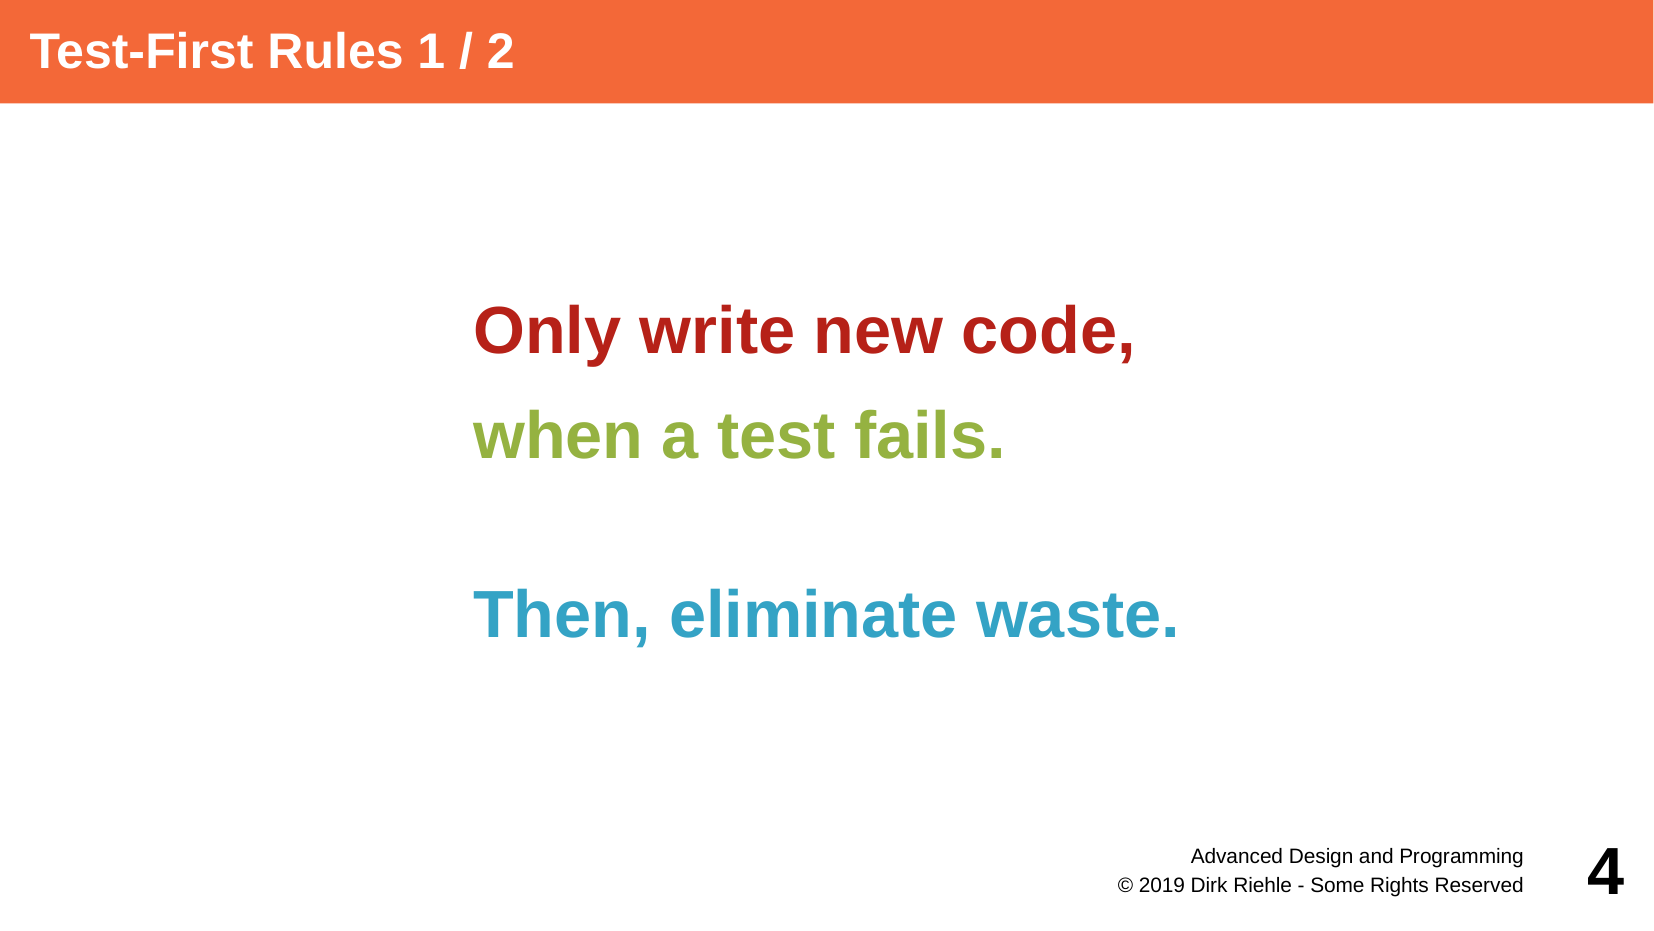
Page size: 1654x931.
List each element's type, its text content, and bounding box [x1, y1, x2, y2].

title Test-First Rules 1 / 2 [0, 0, 1654, 104]
subtitle Only write new code, when a test fails. Then, eliminate waste. [29, 132, 1625, 813]
